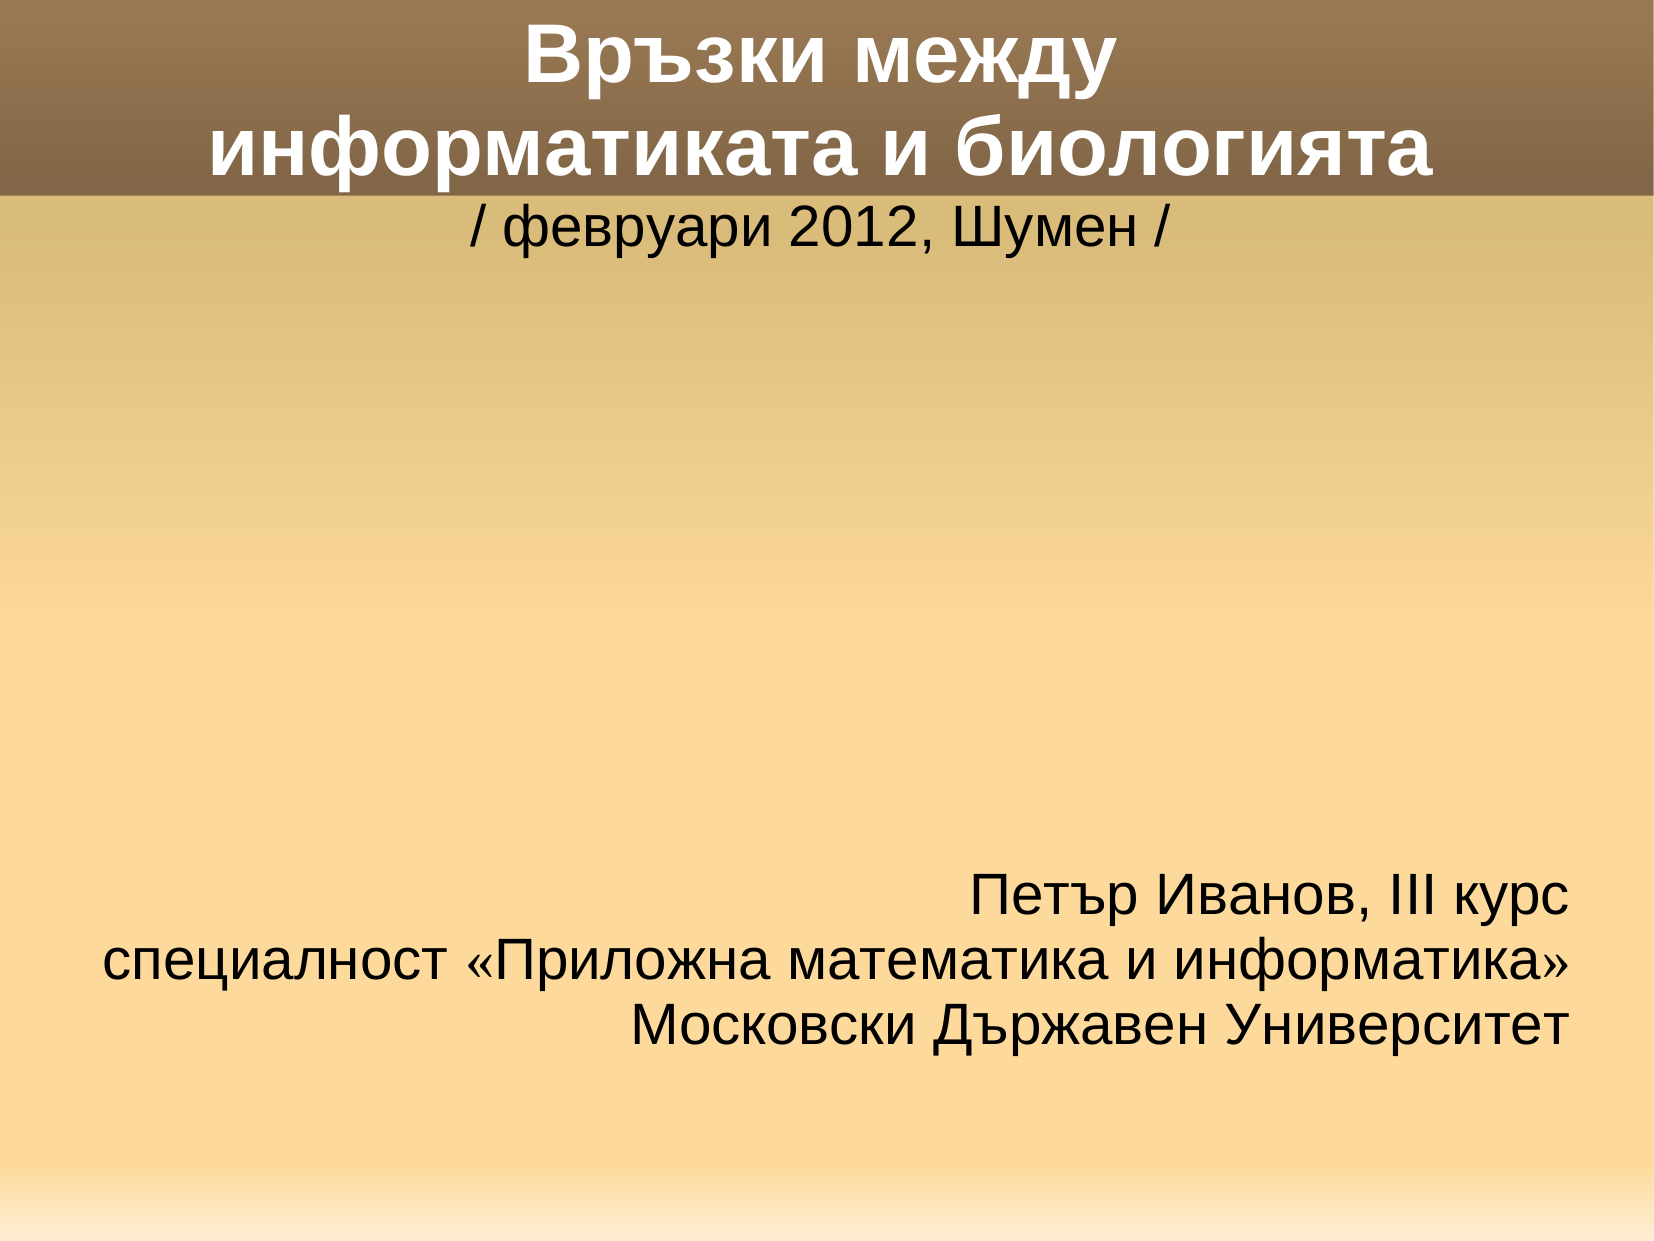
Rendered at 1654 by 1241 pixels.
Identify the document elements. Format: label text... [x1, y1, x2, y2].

picture [0, 0, 1654, 1241]
subtitle Петър Иванов, III курс специалност «Приложна математика и информатика» Московски Държавен Университет [82, 290, 1571, 1109]
title Връзки между информатиката и биологията / февруари 2012, Шумен / [76, 7, 1565, 259]
